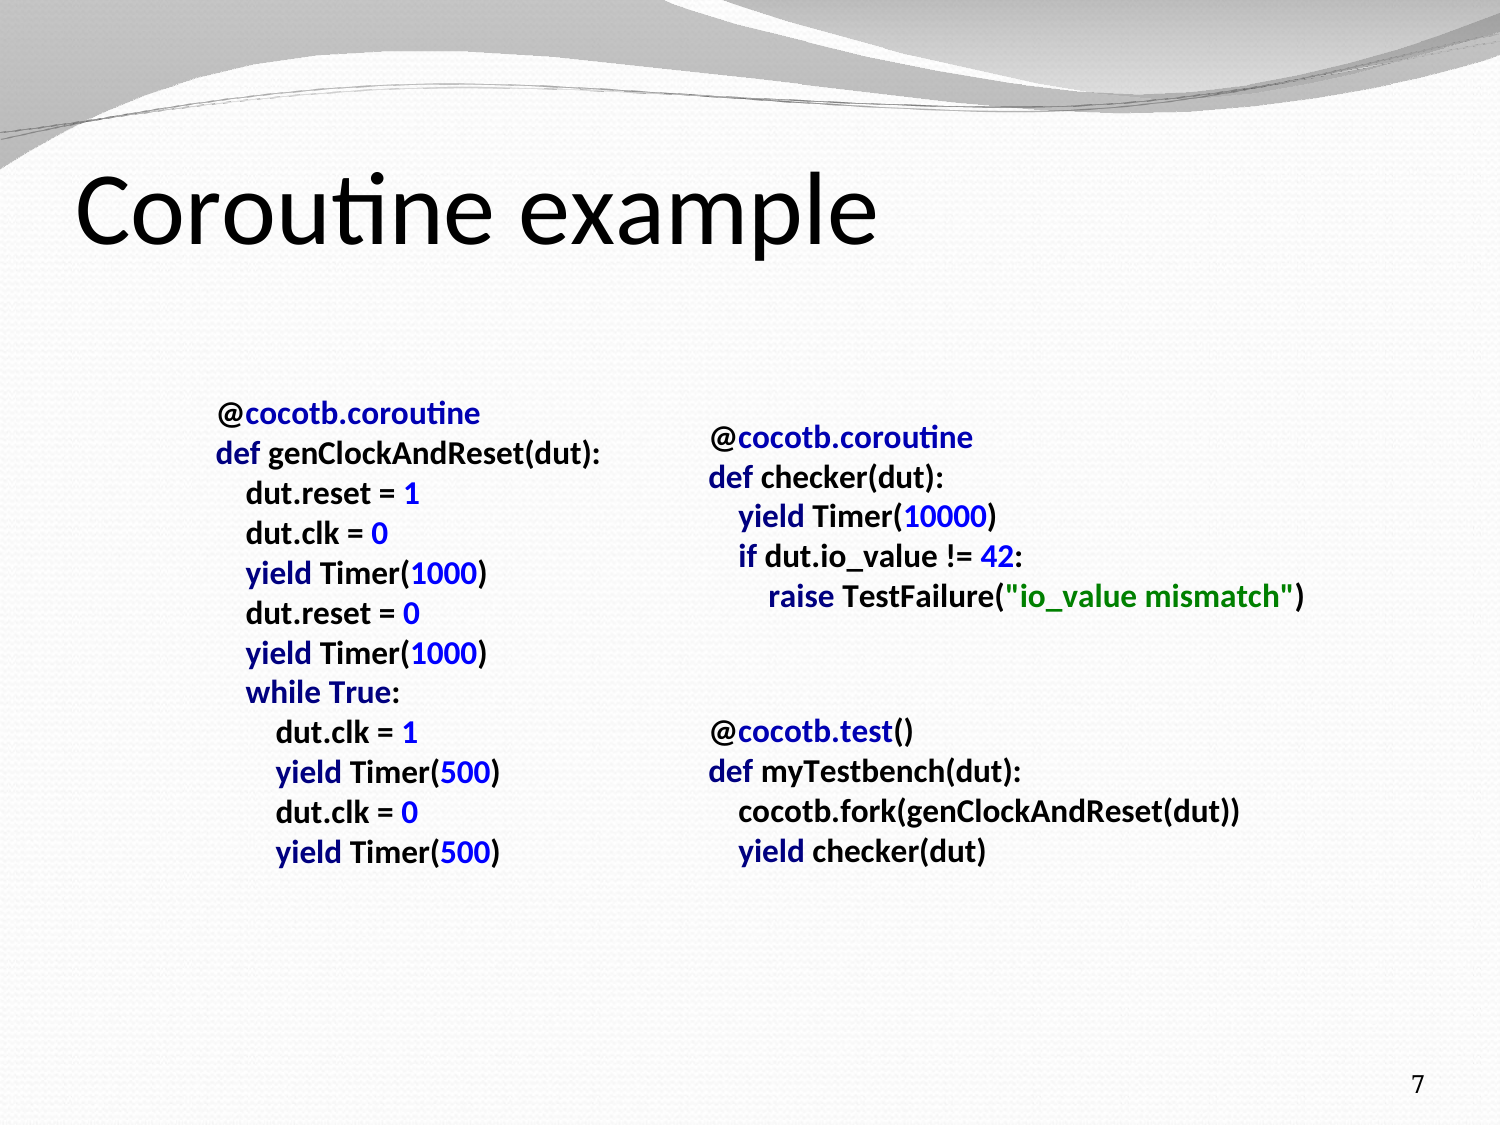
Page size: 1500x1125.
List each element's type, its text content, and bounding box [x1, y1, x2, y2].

picture [0, 0, 1500, 1125]
text_box @cocotb.test() def myTestbench(dut): cocotb.fork(genClockAndReset(dut)) yield checker(dut) [693, 701, 1379, 915]
title Coroutine example [75, 78, 1426, 266]
text_box @cocotb.coroutine def genClockAndReset(dut): dut.reset = 1 dut.clk = 0 yield Timer(1000) dut.reset = 0 yield Timer(1000) while True: dut.clk = 1 yield Timer(500) dut.clk = 0 yield Timer(500) [200, 383, 886, 1118]
text_box @cocotb.coroutine def checker(dut): yield Timer(10000) if dut.io_value != 42: raise TestFailure("io_value mismatch") [693, 407, 1359, 701]
text_box <numéro> [1299, 1042, 1426, 1103]
